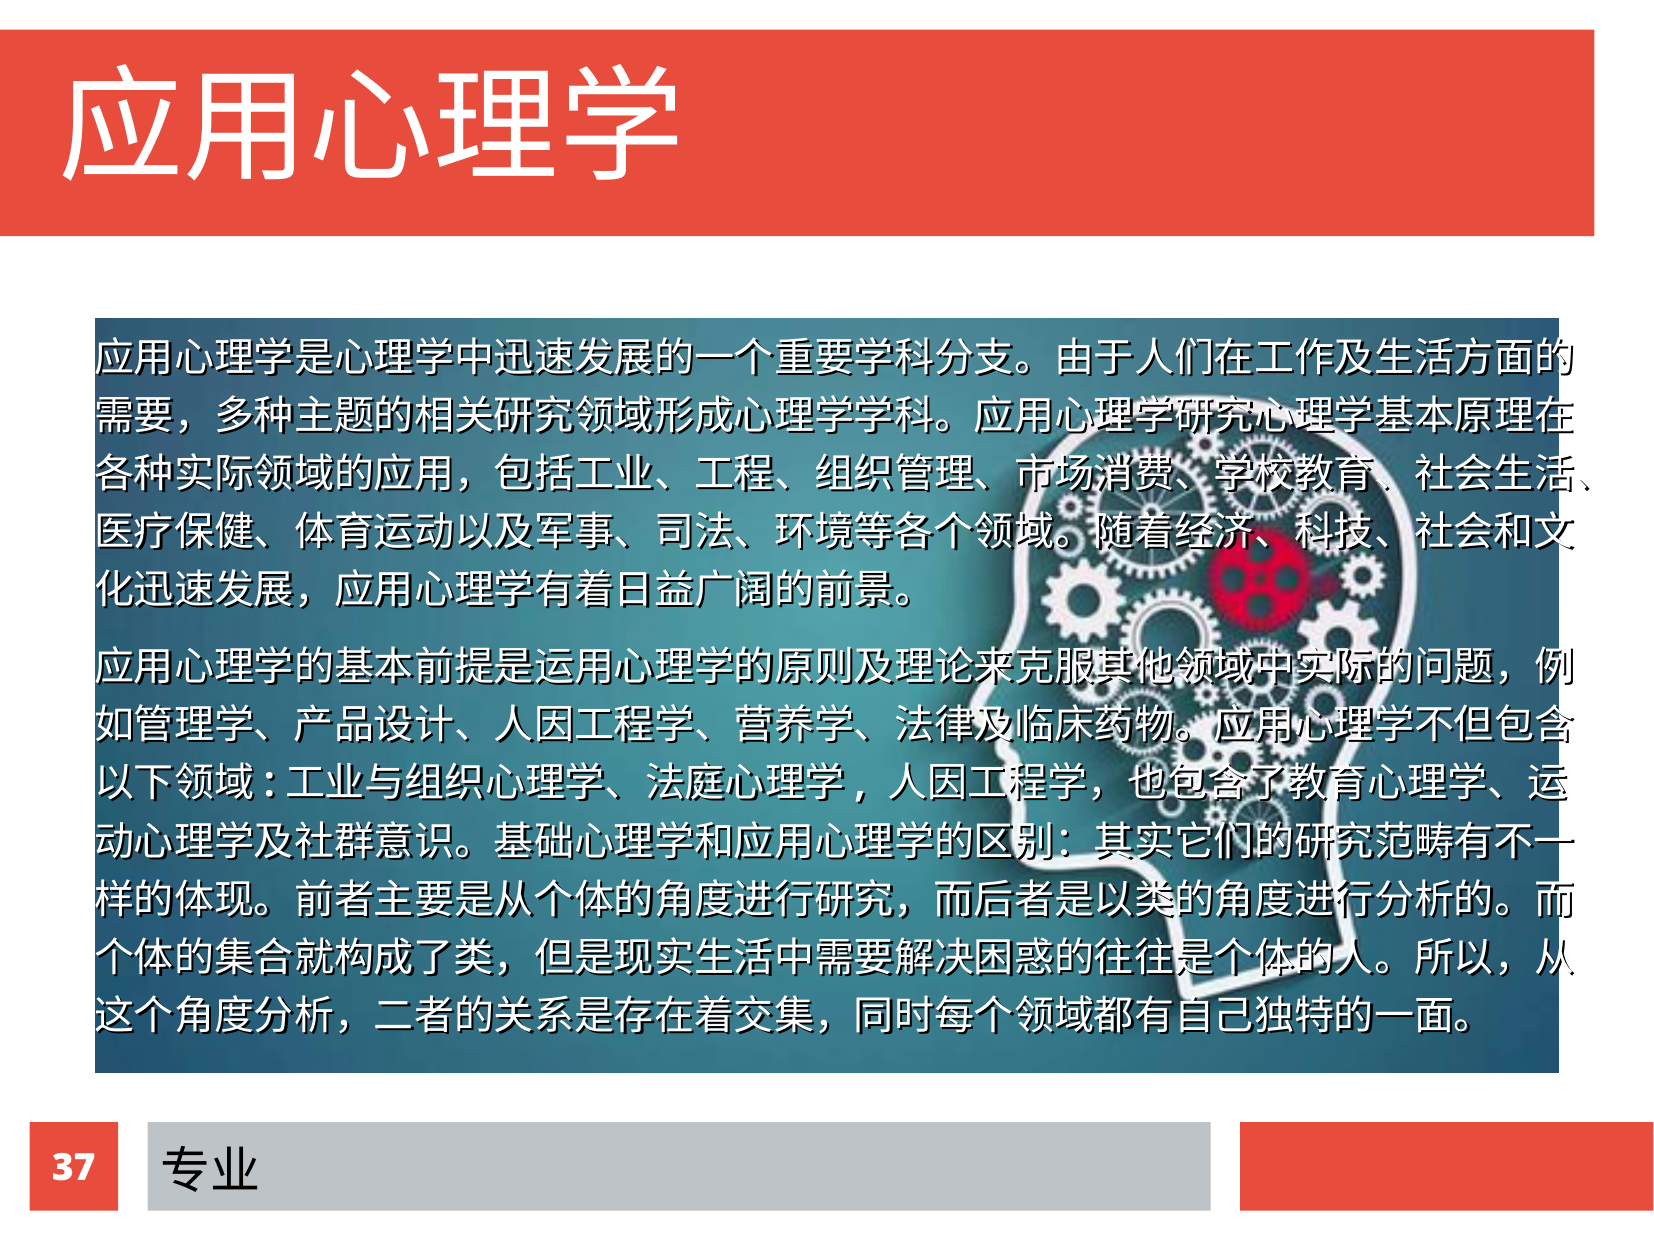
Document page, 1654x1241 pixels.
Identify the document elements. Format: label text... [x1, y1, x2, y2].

text_box 专业 [145, 1108, 497, 1224]
title 应用心理学 [59, 59, 1595, 207]
picture [95, 318, 1559, 324]
list 应用心理学是心理学中迅速发展的一个重要学科分支。由于人们在工作及生活方面的需要，多种主题的相关研究领域形成心理学学科。应用心理学研究心理学基本原理在各种实际领域的应用，包括工业、工程、组织管理、市场消费、学校教育、社会生活、医疗保健、体育运动以及军事、司法、环境等各个领域。随着经济、科技、社会和文化迅速发展，应用心理学有着日益广阔的前景。 应用心理学的基本前提是运用心理学的原则及理论来克服其他领域中实际的问题，例如管理学、产品设计、人因工程学、营养学、法律及临床药物。应用心理学不但包含以下领域:工业与组织心理学、法庭心理学, 人因工程学，也包含了教育心理学、运动心理学及社群意识。基础心理学和应用心理学的区别：其实它们的研究范畴有不一样的体现。前者主要是从个体的角度进行研究，而后者是以类的角度进行分析的。而个体的集合就构成了类，但是现实生活中需要解决困惑的往往是个体的人。所以，从这个角度分析，二者的关系是存在着交集，同时每个领域都有自己独特的一面。 [94, 324, 1601, 1093]
